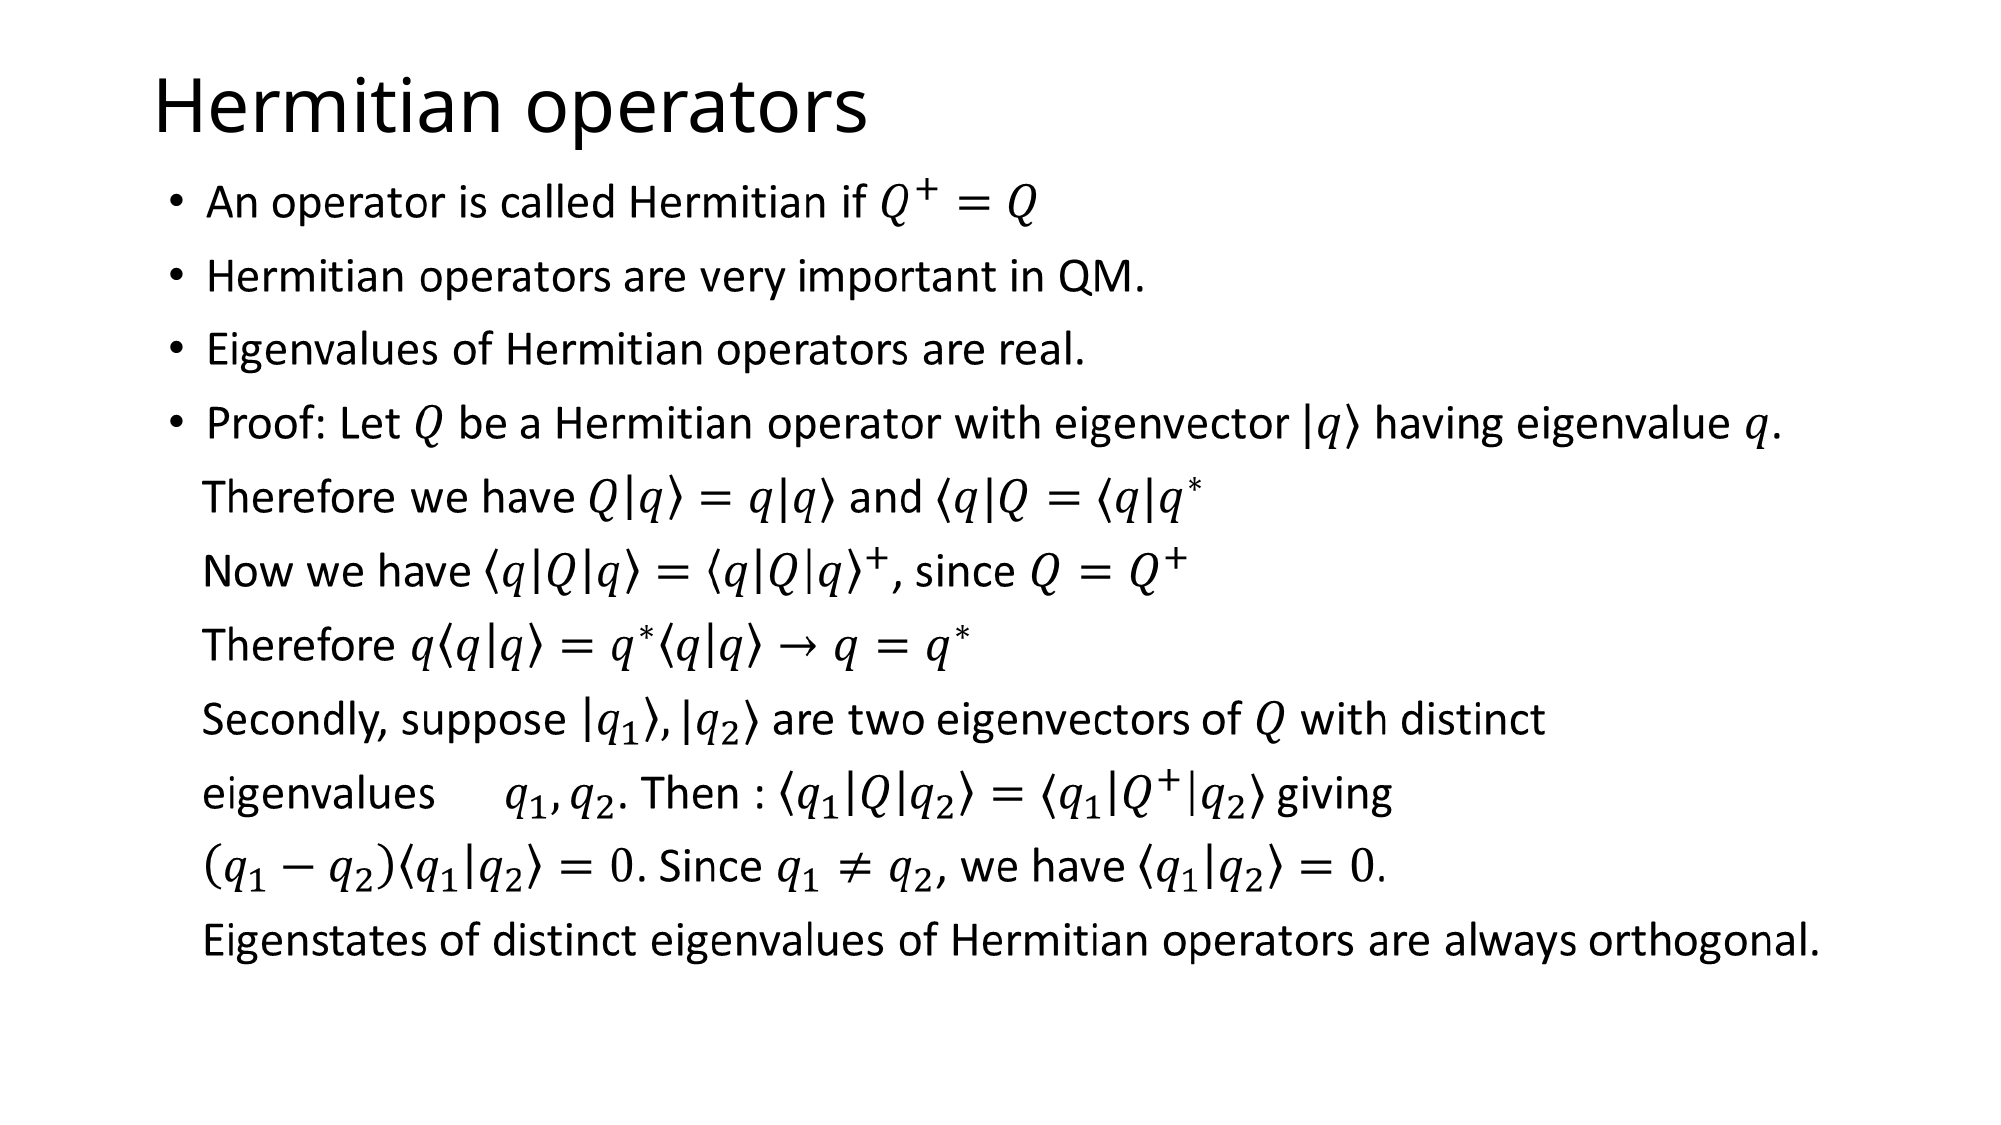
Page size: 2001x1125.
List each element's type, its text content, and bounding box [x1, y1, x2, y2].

title Hermitian operators [137, 59, 1863, 140]
list [137, 155, 1863, 1125]
